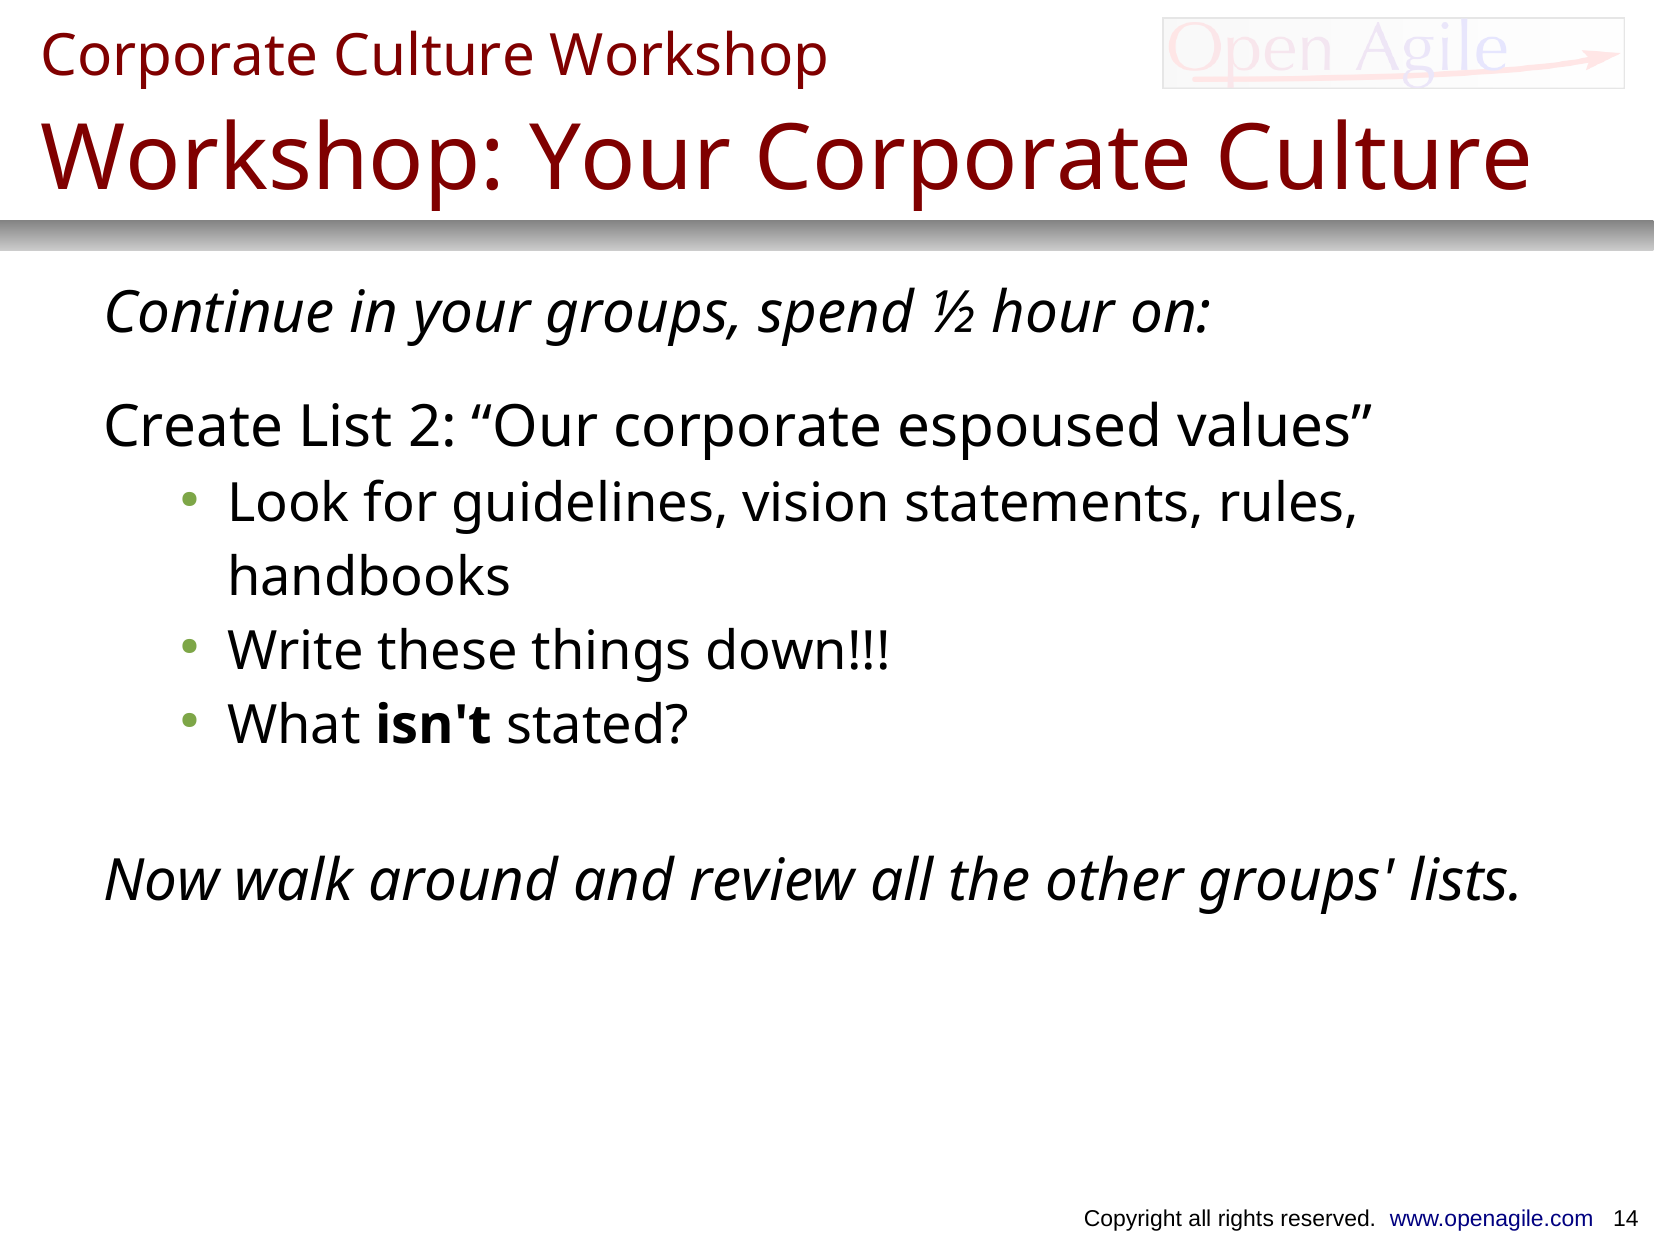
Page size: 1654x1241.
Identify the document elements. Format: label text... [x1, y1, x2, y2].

title Corporate Culture Workshop Workshop: Your Corporate Culture [40, 8, 1654, 222]
list Continue in your groups, spend ½ hour on: Create List 2: “Our corporate espoused values” Look for guidelines, vision statements, rules, handbooks Write these things down!!! What isn't stated? Now walk around and review all the other groups' lists. [85, 270, 1617, 1192]
text_box [803, 591, 854, 649]
